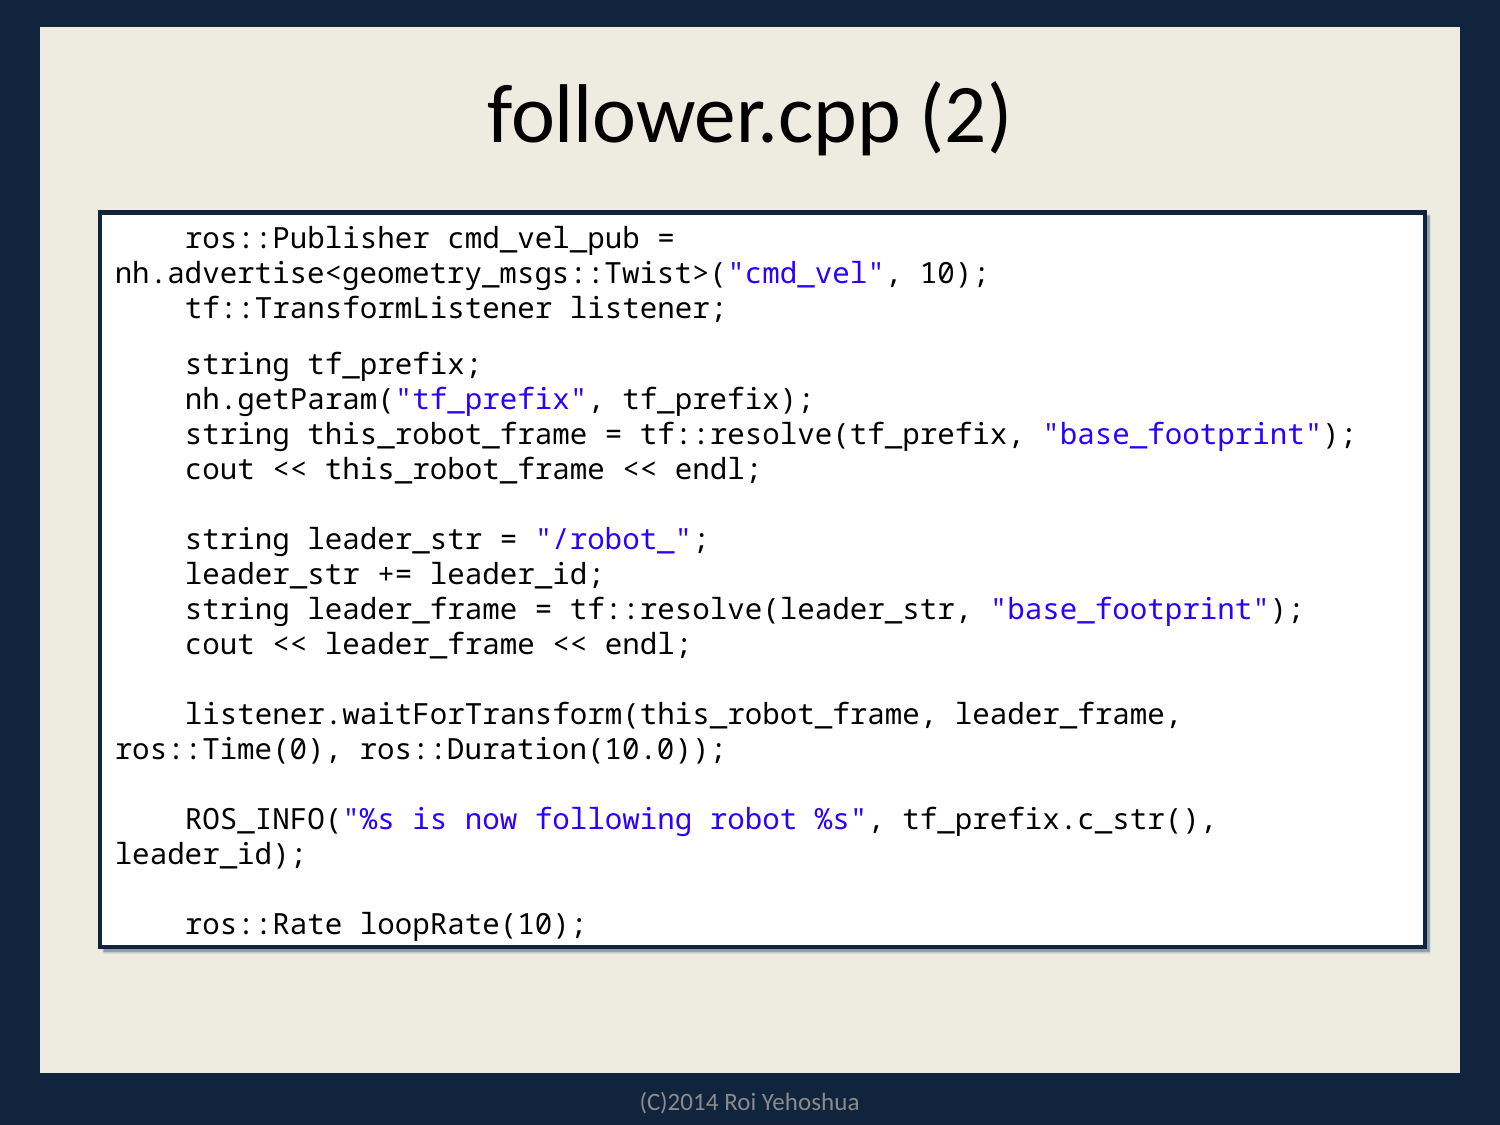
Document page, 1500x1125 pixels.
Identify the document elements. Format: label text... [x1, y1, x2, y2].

title follower.cpp (2) [37, 31, 1463, 188]
footer (C)2014 Roi Yehoshua [512, 1074, 988, 1125]
text_box ros::Publisher cmd_vel_pub = nh.advertise<geometry_msgs::Twist>("cmd_vel", 10); tf::TransformListener listener; string tf_prefix; nh.getParam("tf_prefix", tf_prefix); string this_robot_frame = tf::resolve(tf_prefix, "base_footprint"); cout << this_robot_frame << endl; string leader_str = "/robot_"; leader_str += leader_id; string leader_frame = tf::resolve(leader_str, "base_footprint"); cout << leader_frame << endl; listener.waitForTransform(this_robot_frame, leader_frame, ros::Time(0), ros::Duration(10.0)); ROS_INFO("%s is now following robot %s", tf_prefix.c_str(), leader_id); ros::Rate loopRate(10); [99, 212, 1425, 948]
